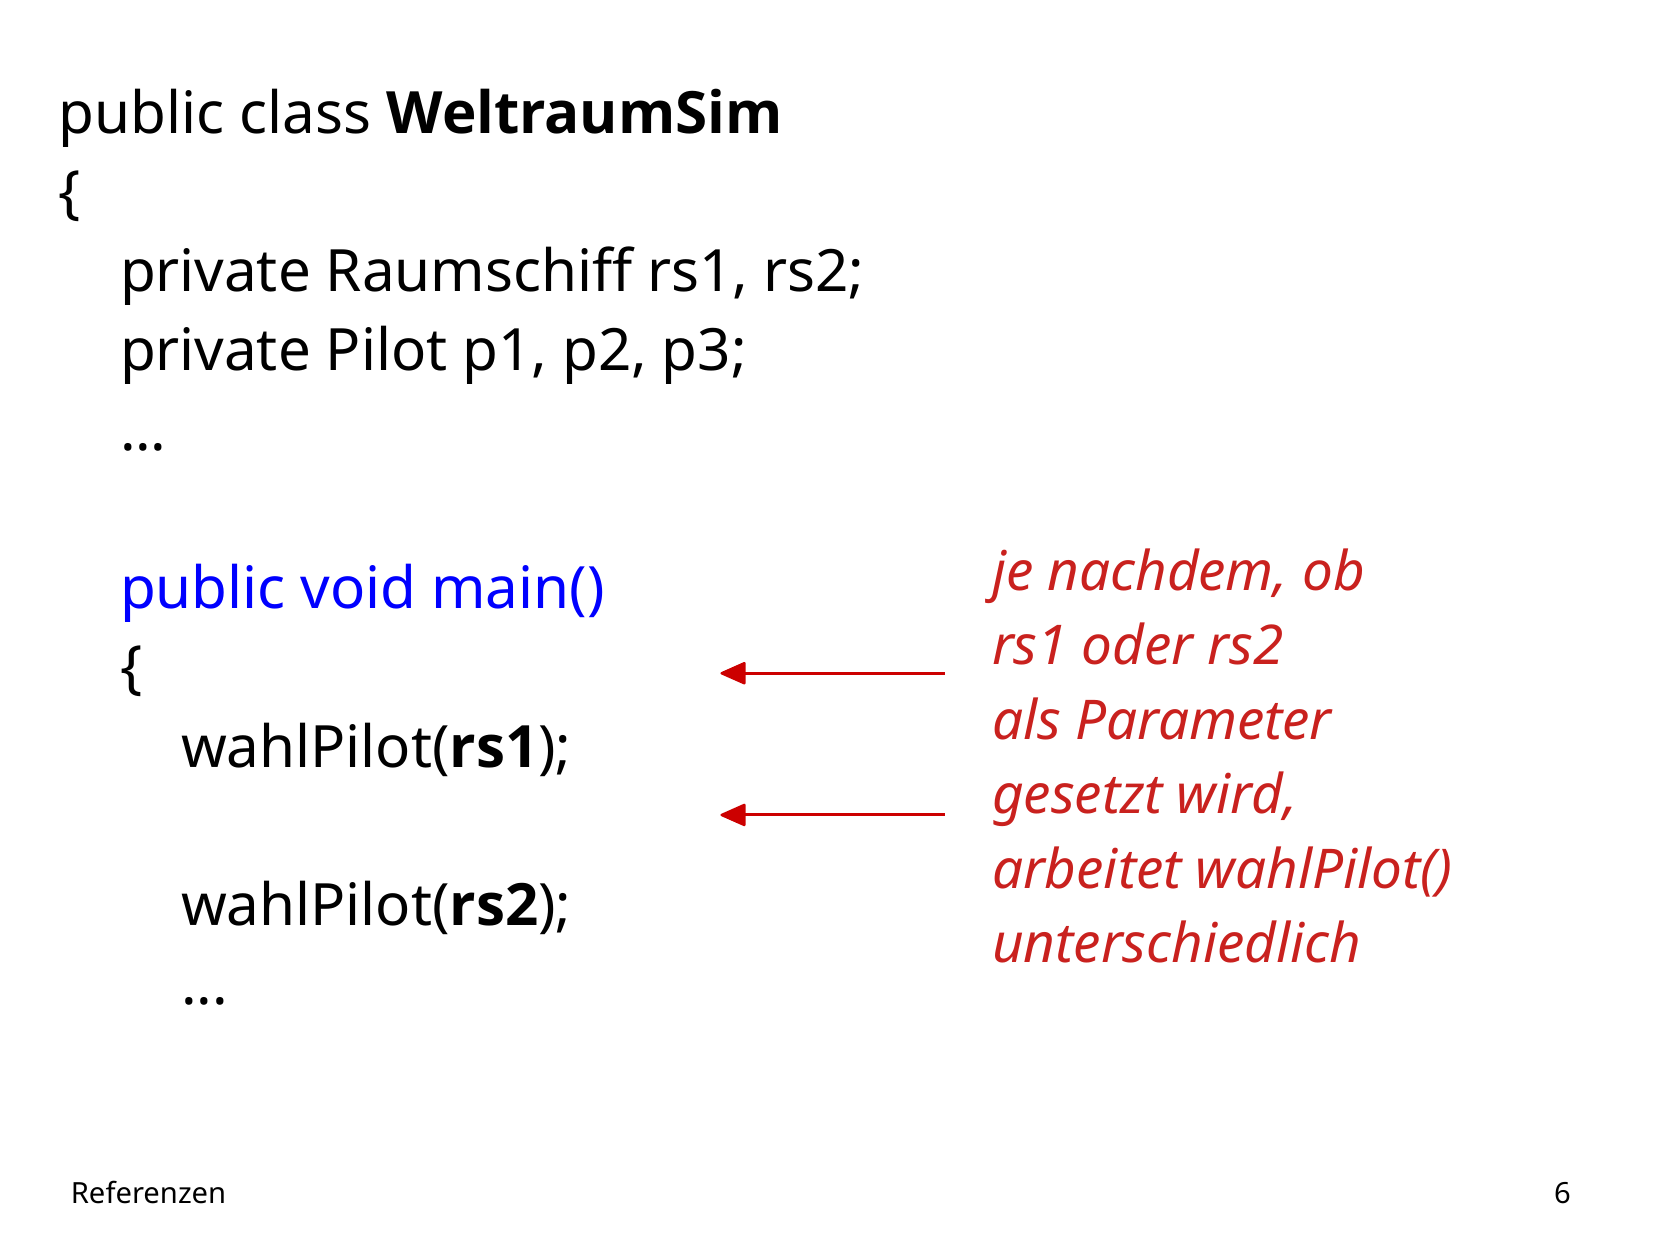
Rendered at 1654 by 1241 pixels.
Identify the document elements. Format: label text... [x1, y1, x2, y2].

list public class WeltraumSim { private Raumschiff rs1, rs2; private Pilot p1, p2, p3; ... public void main() { wahlPilot(rs1); wahlPilot(rs2); ... [59, 70, 1630, 1146]
list je nachdem, ob rs1 oder rs2 als Parameter gesetzt wird, arbeitet wahlPilot() unterschiedlich [992, 531, 1583, 981]
